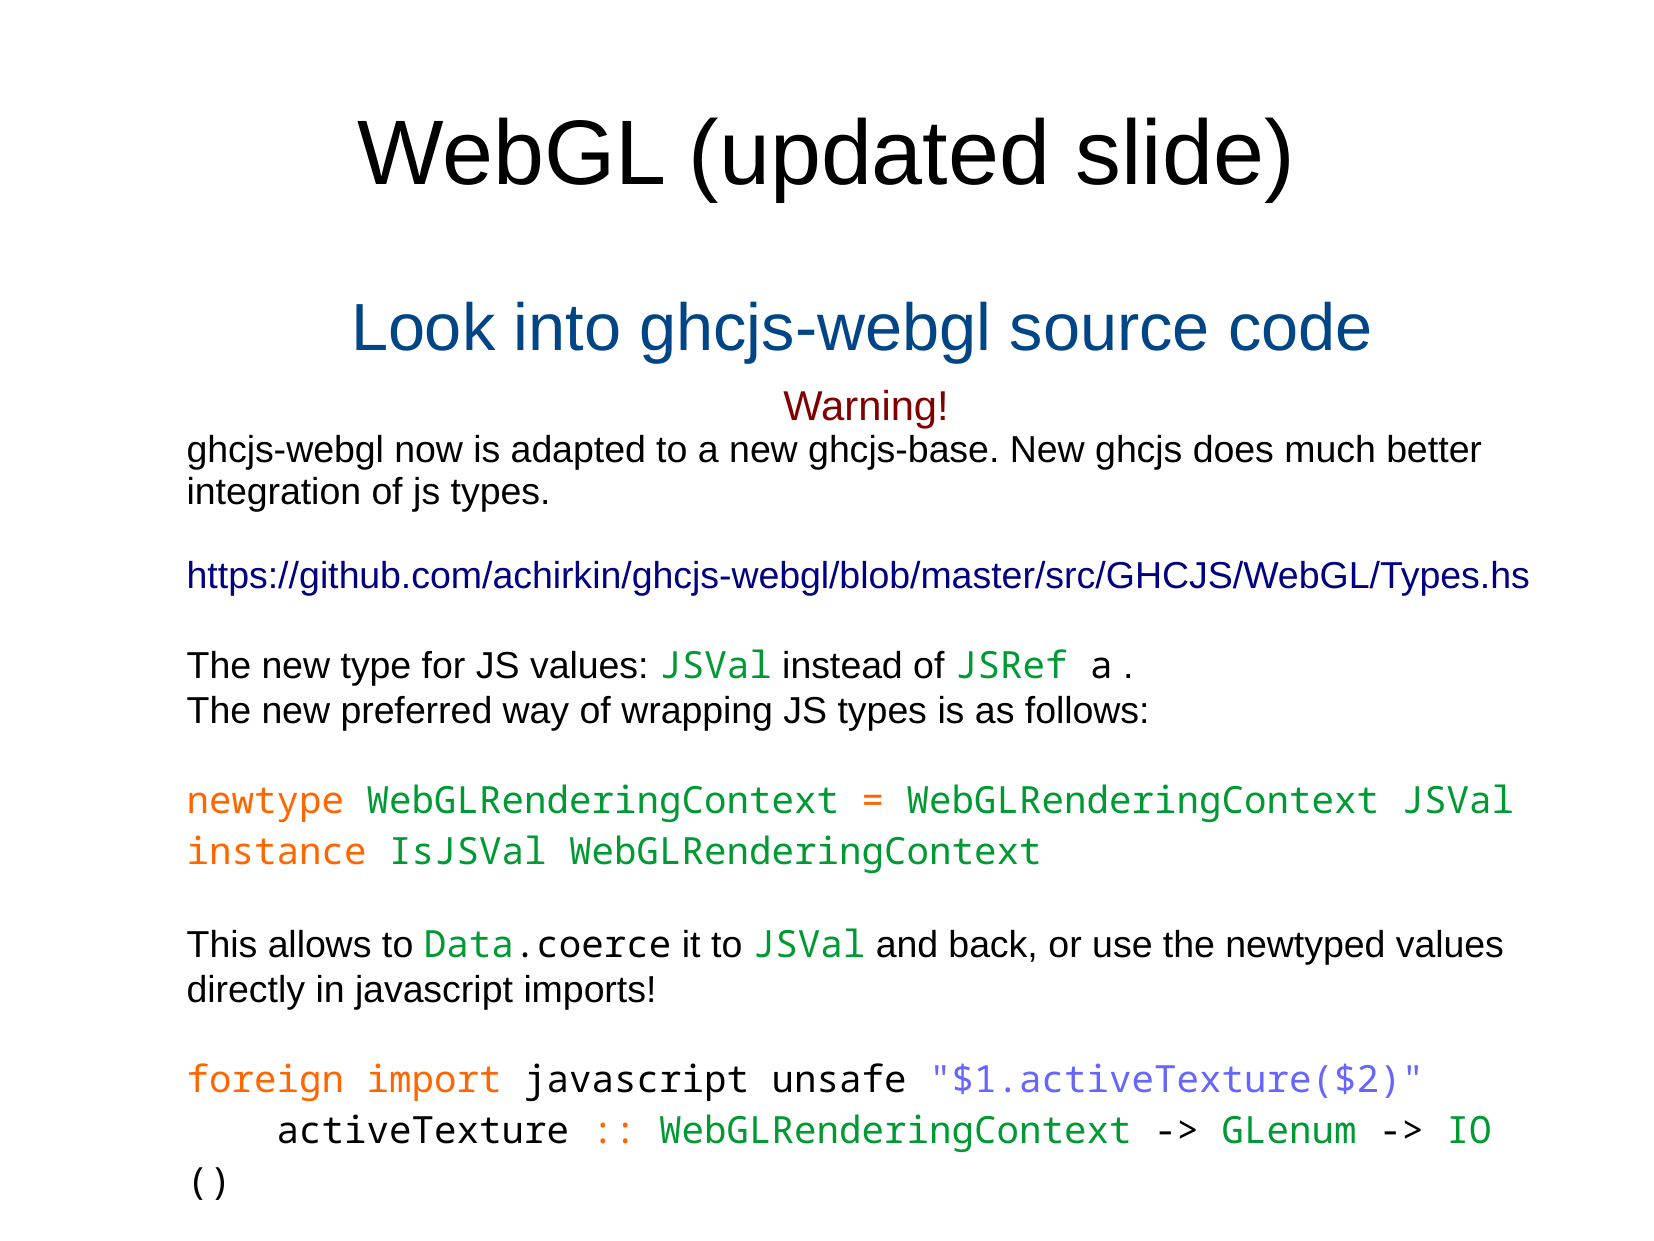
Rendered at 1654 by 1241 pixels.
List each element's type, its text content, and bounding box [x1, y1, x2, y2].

text_box Warning! ghcjs-webgl now is adapted to a new ghcjs-base. New ghcjs does much better integration of js types. https://github.com/achirkin/ghcjs-webgl/blob/master/src/GHCJS/WebGL/Types.hs The new type for JS values: JSVal instead of JSRef a . The new preferred way of wrapping JS types is as follows: newtype WebGLRenderingContext = WebGLRenderingContext JSVal instance IsJSVal WebGLRenderingContext This allows to Data.coerce it to JSVal and back, or use the newtyped values directly in javascript imports! foreign import javascript unsafe "$1.activeTexture($2)" activeTexture :: WebGLRenderingContext -> GLenum -> IO () [171, 375, 1561, 1141]
title WebGL (updated slide) [82, 49, 1571, 257]
list Look into ghcjs-webgl source code [82, 290, 1571, 1010]
